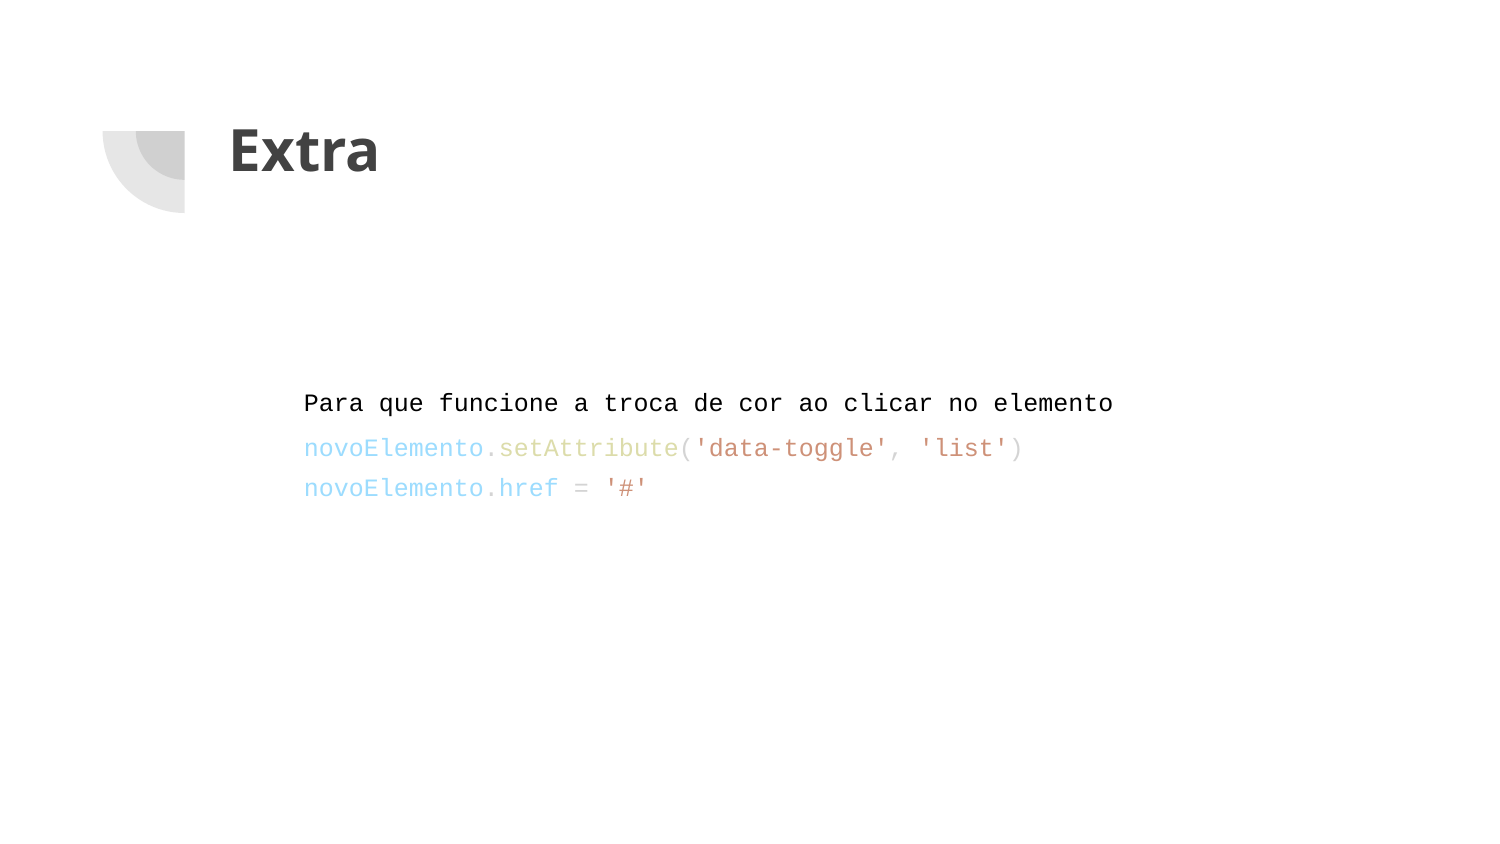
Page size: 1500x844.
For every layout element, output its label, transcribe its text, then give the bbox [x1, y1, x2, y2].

title Extra [213, 98, 1368, 263]
list Para que funcione a troca de cor ao clicar no elemento novoElemento.setAttribute('data-toggle', 'list') novoElemento.href = '#' [213, 326, 1368, 744]
